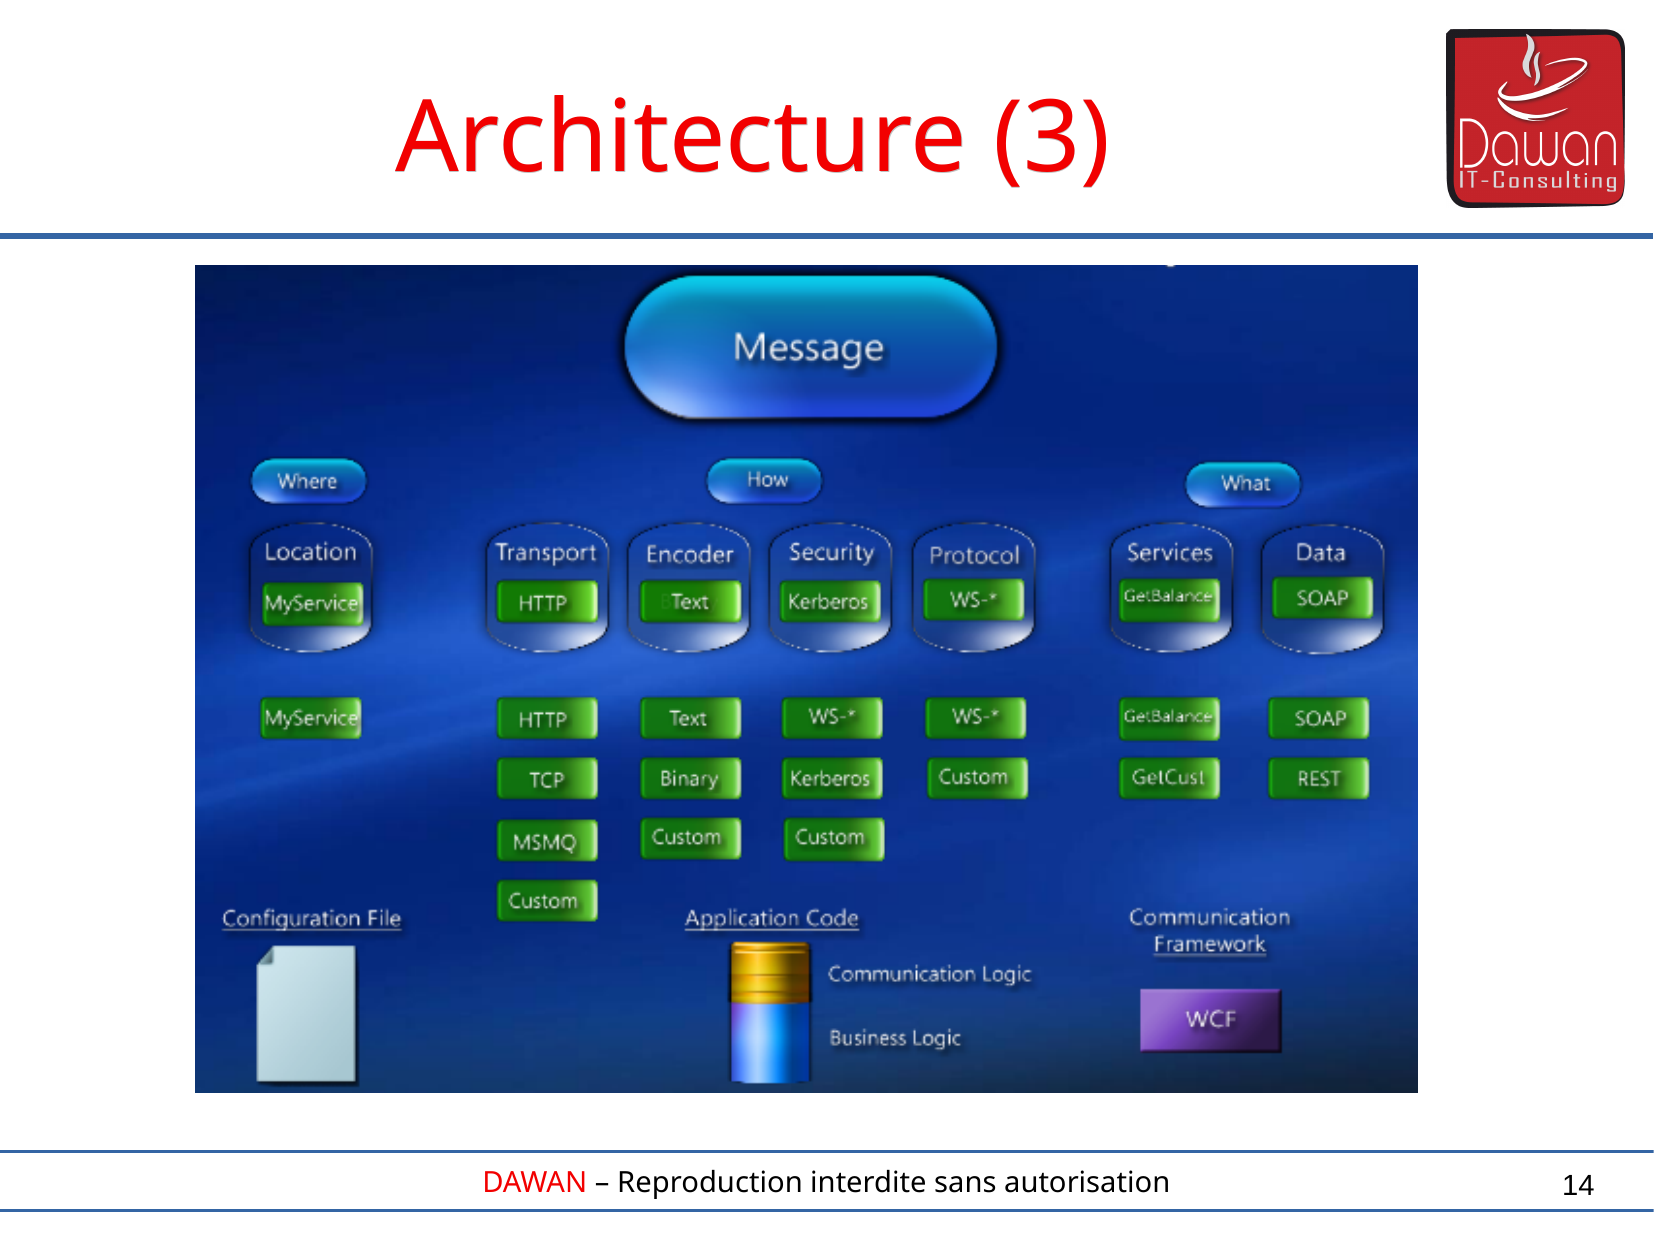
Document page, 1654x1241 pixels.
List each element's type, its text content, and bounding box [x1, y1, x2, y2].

picture [1447, 29, 1625, 208]
picture [195, 265, 1418, 1093]
title Architecture (3) [59, 29, 1447, 237]
